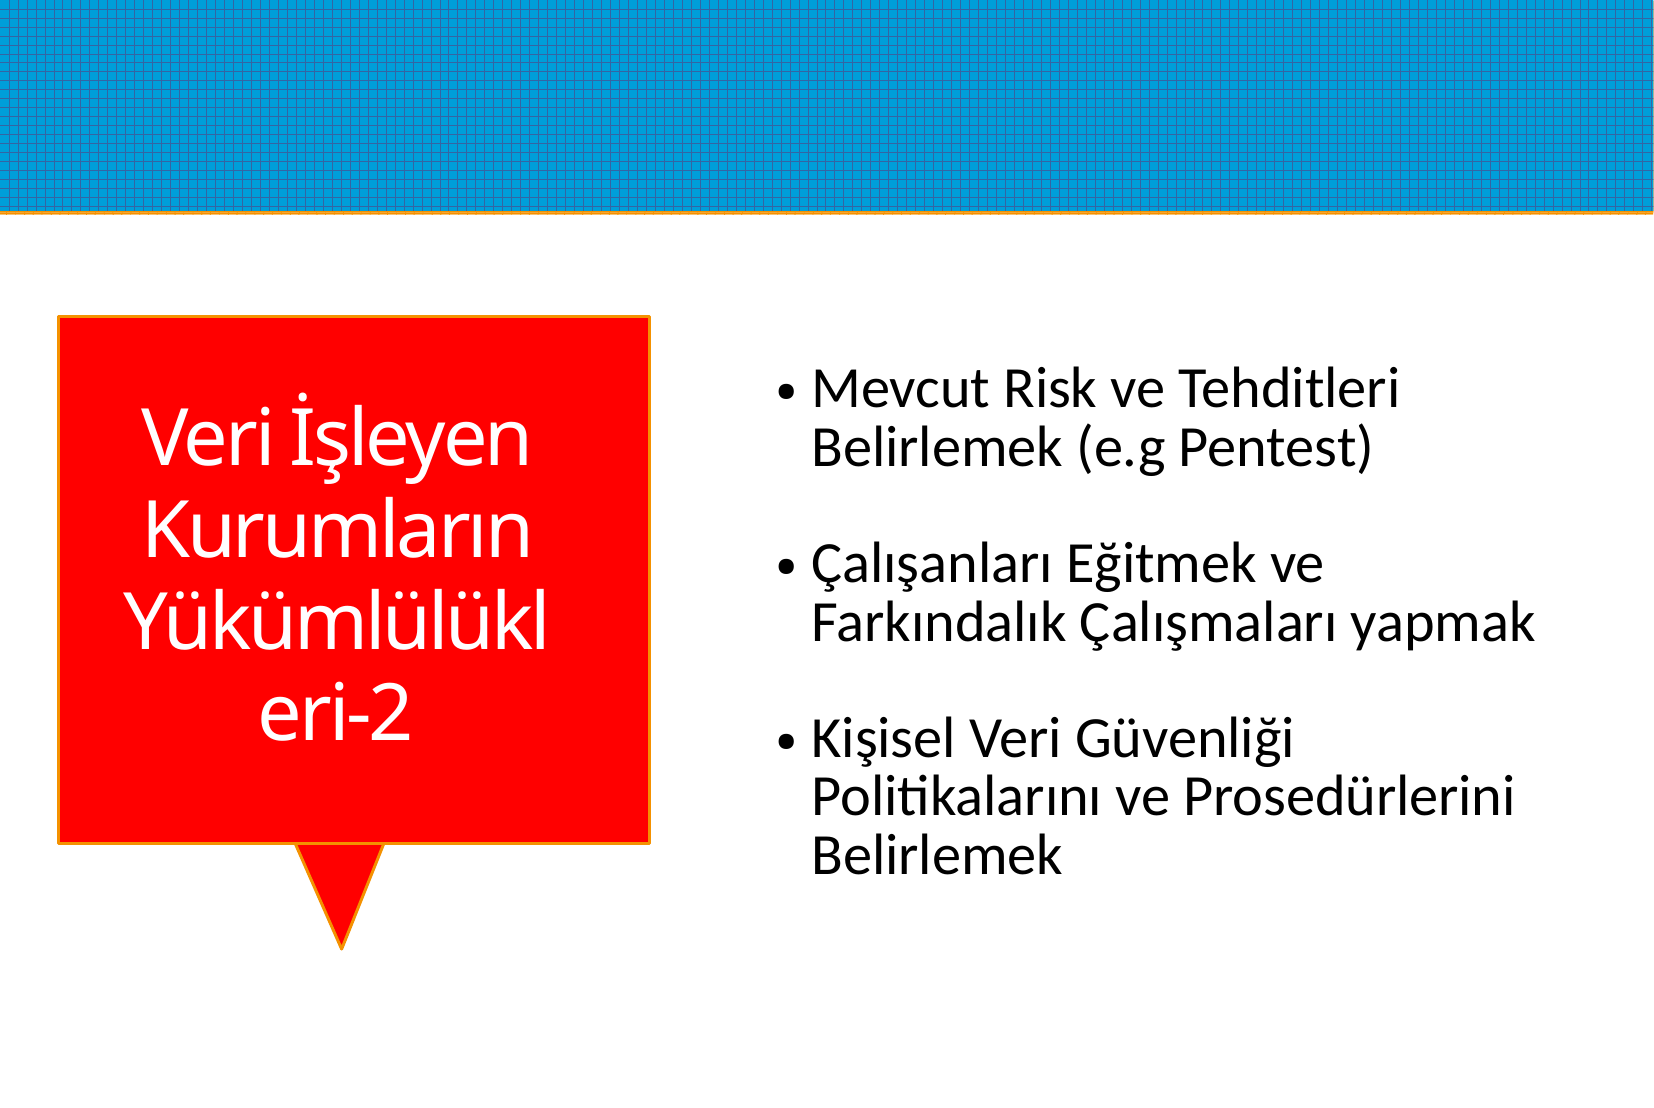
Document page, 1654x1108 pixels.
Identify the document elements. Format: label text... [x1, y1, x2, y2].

text_box Veri İşleyen Kurumların Yükümlülükleri-2 [118, 274, 562, 877]
text_box [309, 877, 371, 950]
text_box [58, 316, 118, 844]
text_box Mevcut Risk ve Tehditleri Belirlemek (e.g Pentest) Çalışanları Eğitmek ve Farkındalık Çalışmaları yapmak Kişisel Veri Güvenliği Politikalarını ve Prosedürlerini Belirlemek [770, 514, 1565, 739]
text_box [562, 316, 650, 844]
